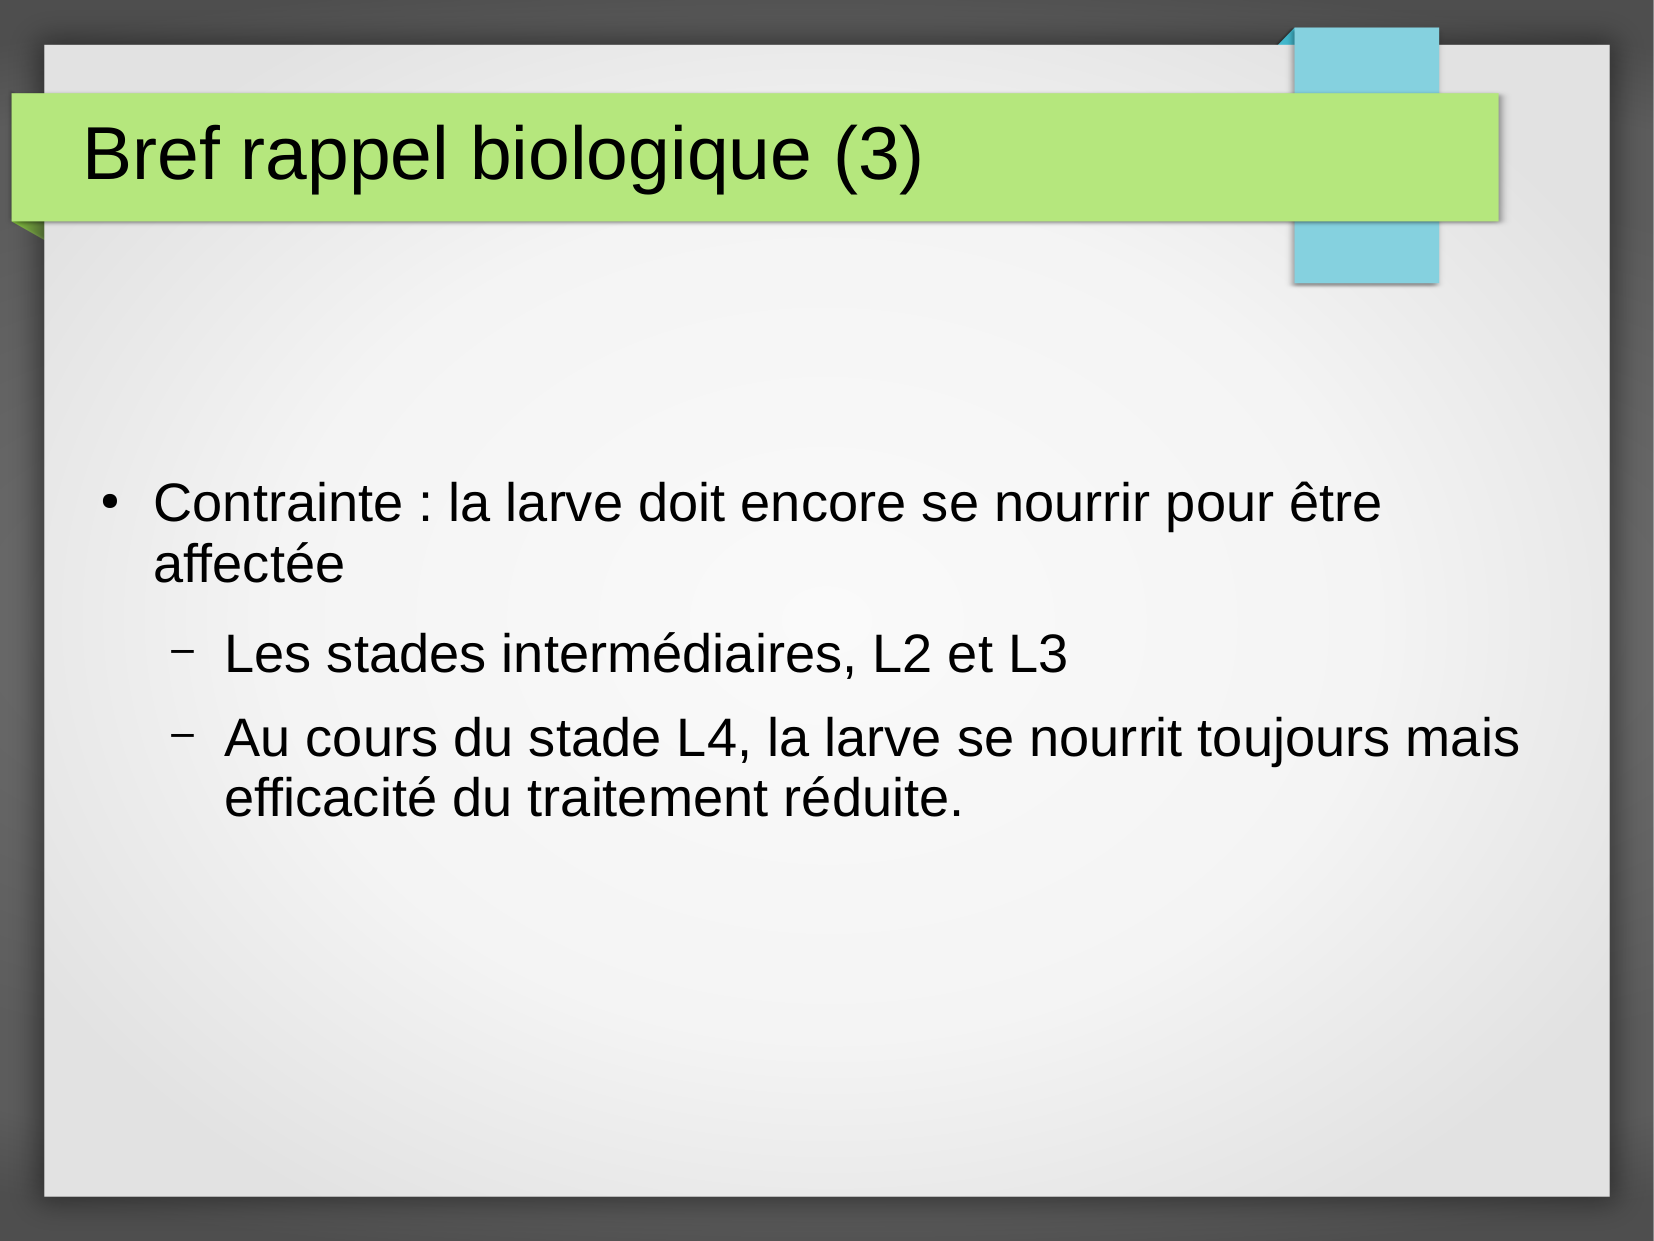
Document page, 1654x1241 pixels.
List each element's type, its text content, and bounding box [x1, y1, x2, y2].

title Bref rappel biologique (3) [82, 94, 1264, 213]
picture [0, 0, 1654, 1241]
list Contrainte : la larve doit encore se nourrir pour être affectée Les stades intermédiaires, L2 et L3 Au cours du stade L4, la larve se nourrit toujours mais efficacité du traitement réduite. [82, 472, 1571, 886]
